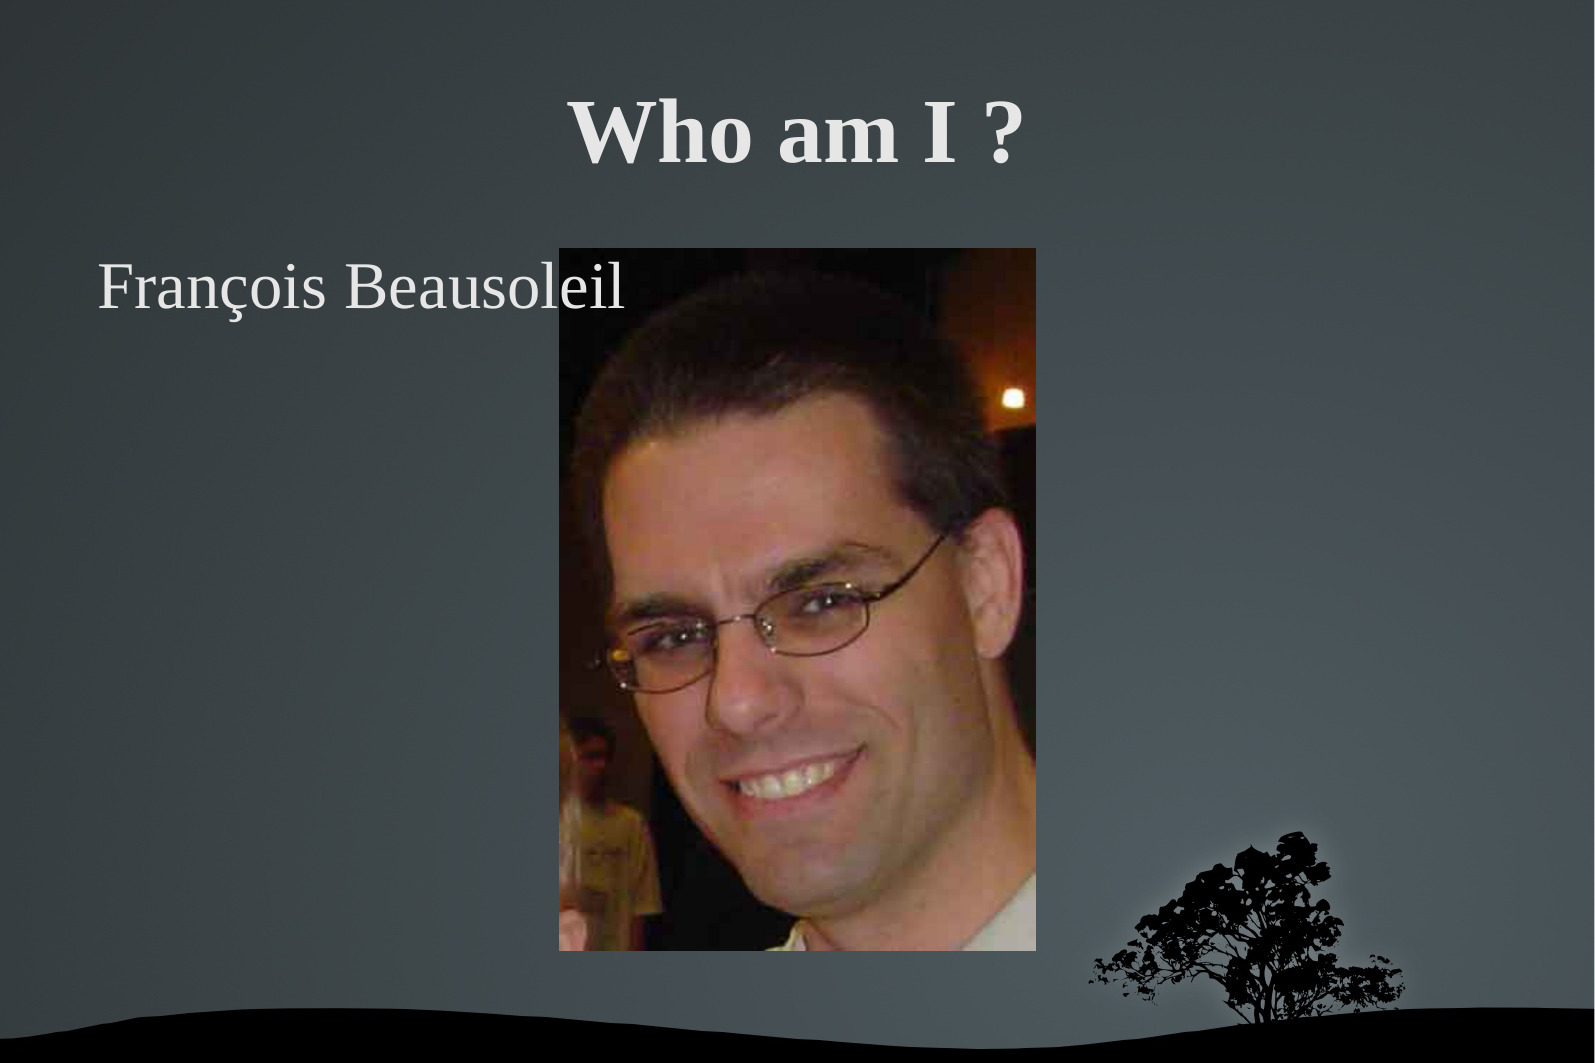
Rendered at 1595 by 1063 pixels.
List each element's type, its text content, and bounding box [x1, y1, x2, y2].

list François Beausoleil [814, 248, 1516, 936]
title Who am I ? [79, 42, 1515, 220]
picture [0, 0, 1595, 1063]
